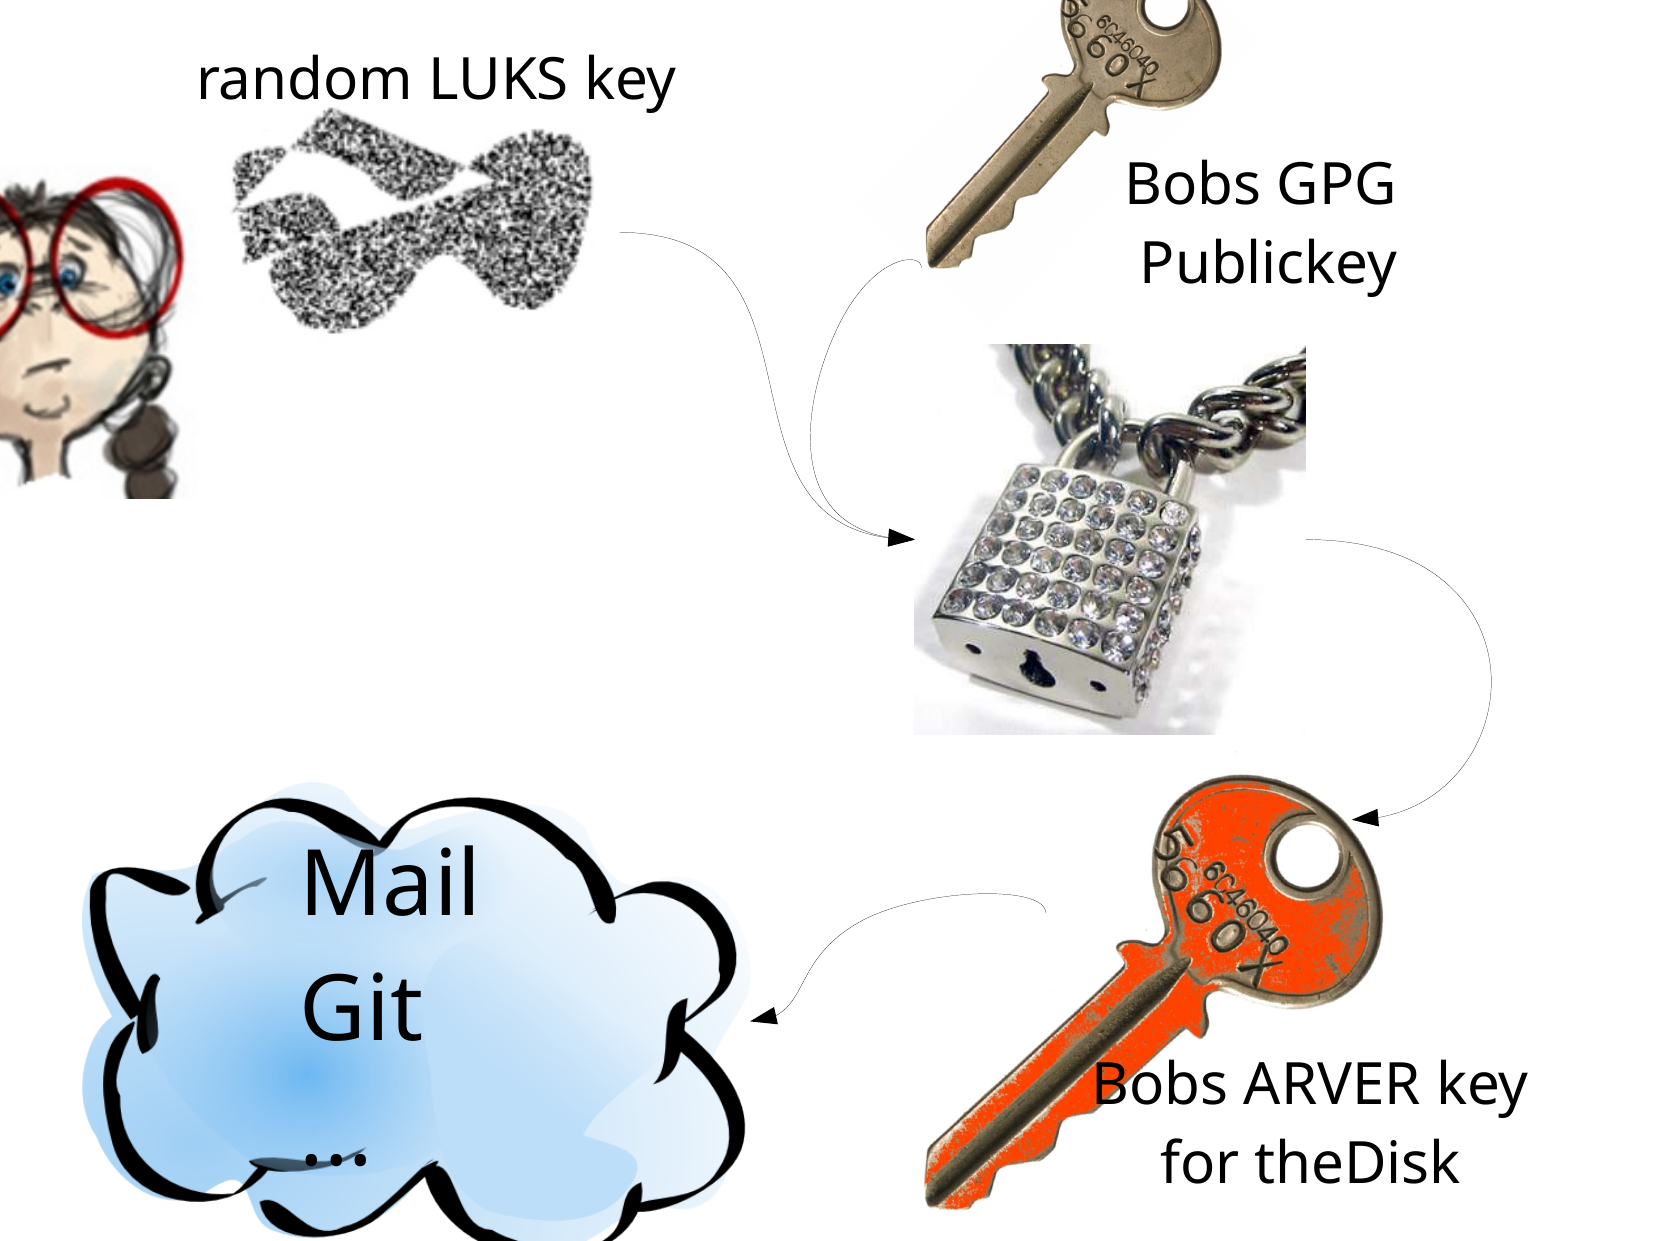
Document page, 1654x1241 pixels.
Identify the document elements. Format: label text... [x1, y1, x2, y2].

picture [82, 782, 751, 1241]
text_box random LUKS key [181, 30, 635, 166]
picture [855, 0, 1261, 331]
text_box Bobs ARVER key for theDisk [1077, 1035, 1513, 1215]
text_box Bobs GPG Publickey [1110, 135, 1400, 315]
text_box Mail Git ... [285, 810, 473, 1213]
picture [0, 164, 620, 499]
picture [827, 344, 1441, 1241]
